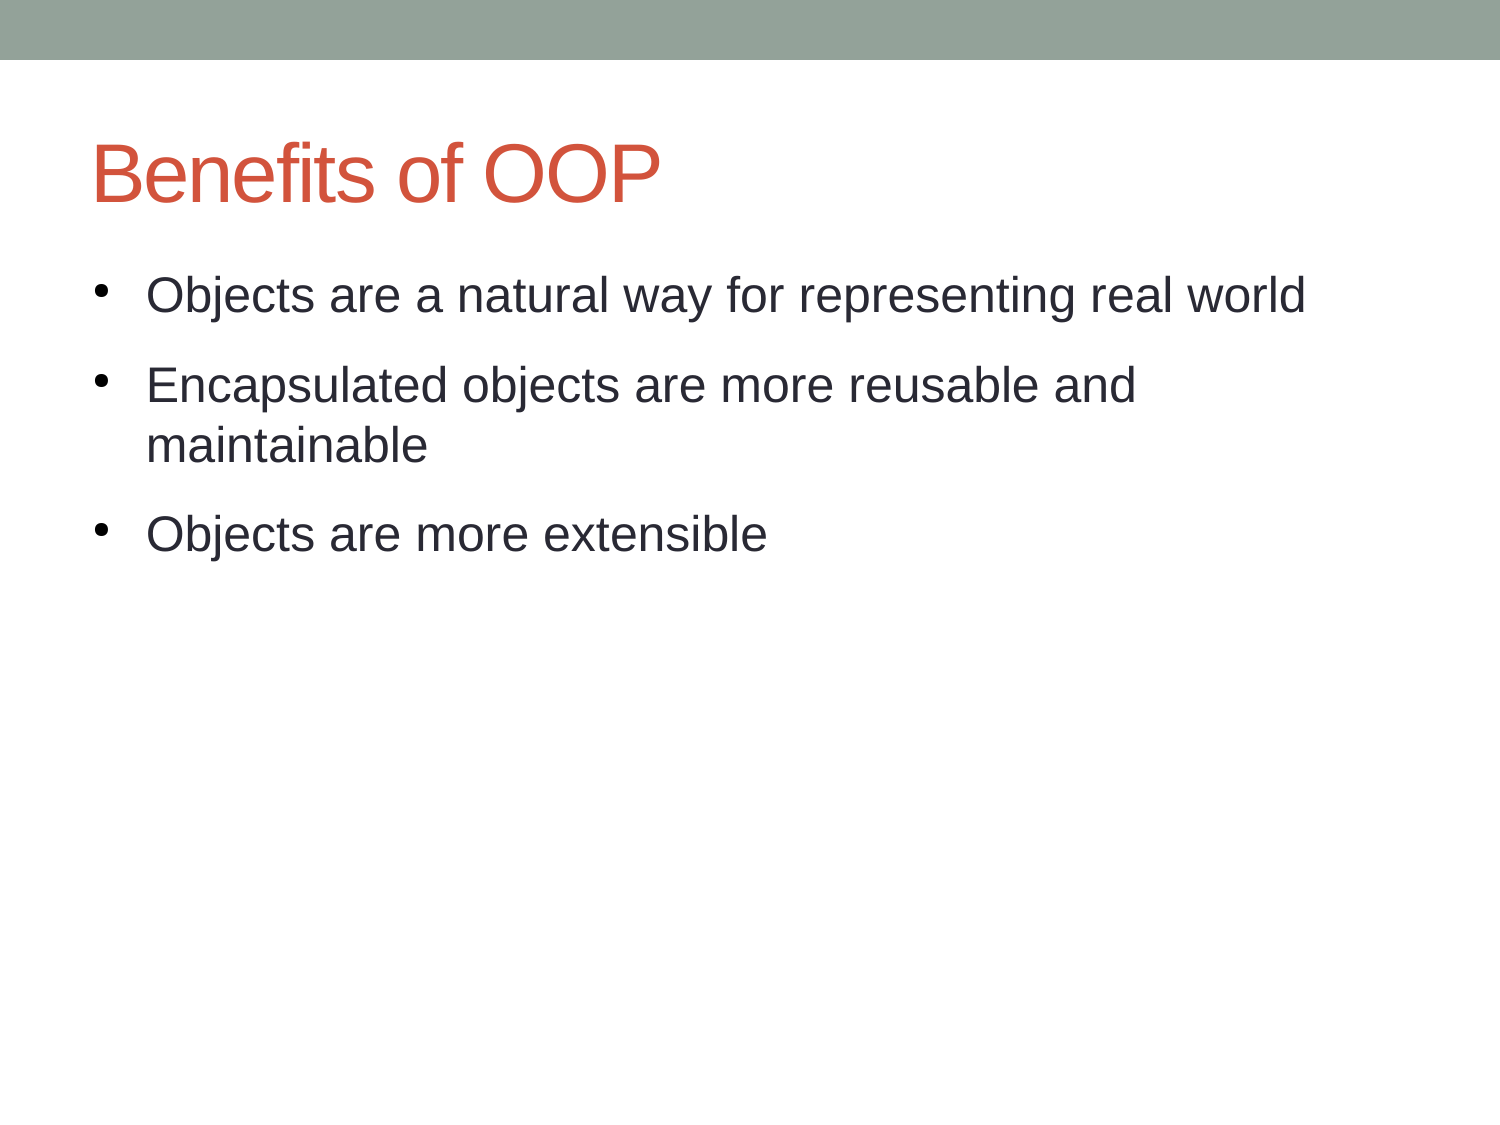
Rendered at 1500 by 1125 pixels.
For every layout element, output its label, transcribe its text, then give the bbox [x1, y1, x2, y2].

list Objects are a natural way for representing real world Encapsulated objects are more reusable and maintainable Objects are more extensible [75, 262, 1425, 1063]
title Benefits of OOP [75, 87, 1425, 250]
